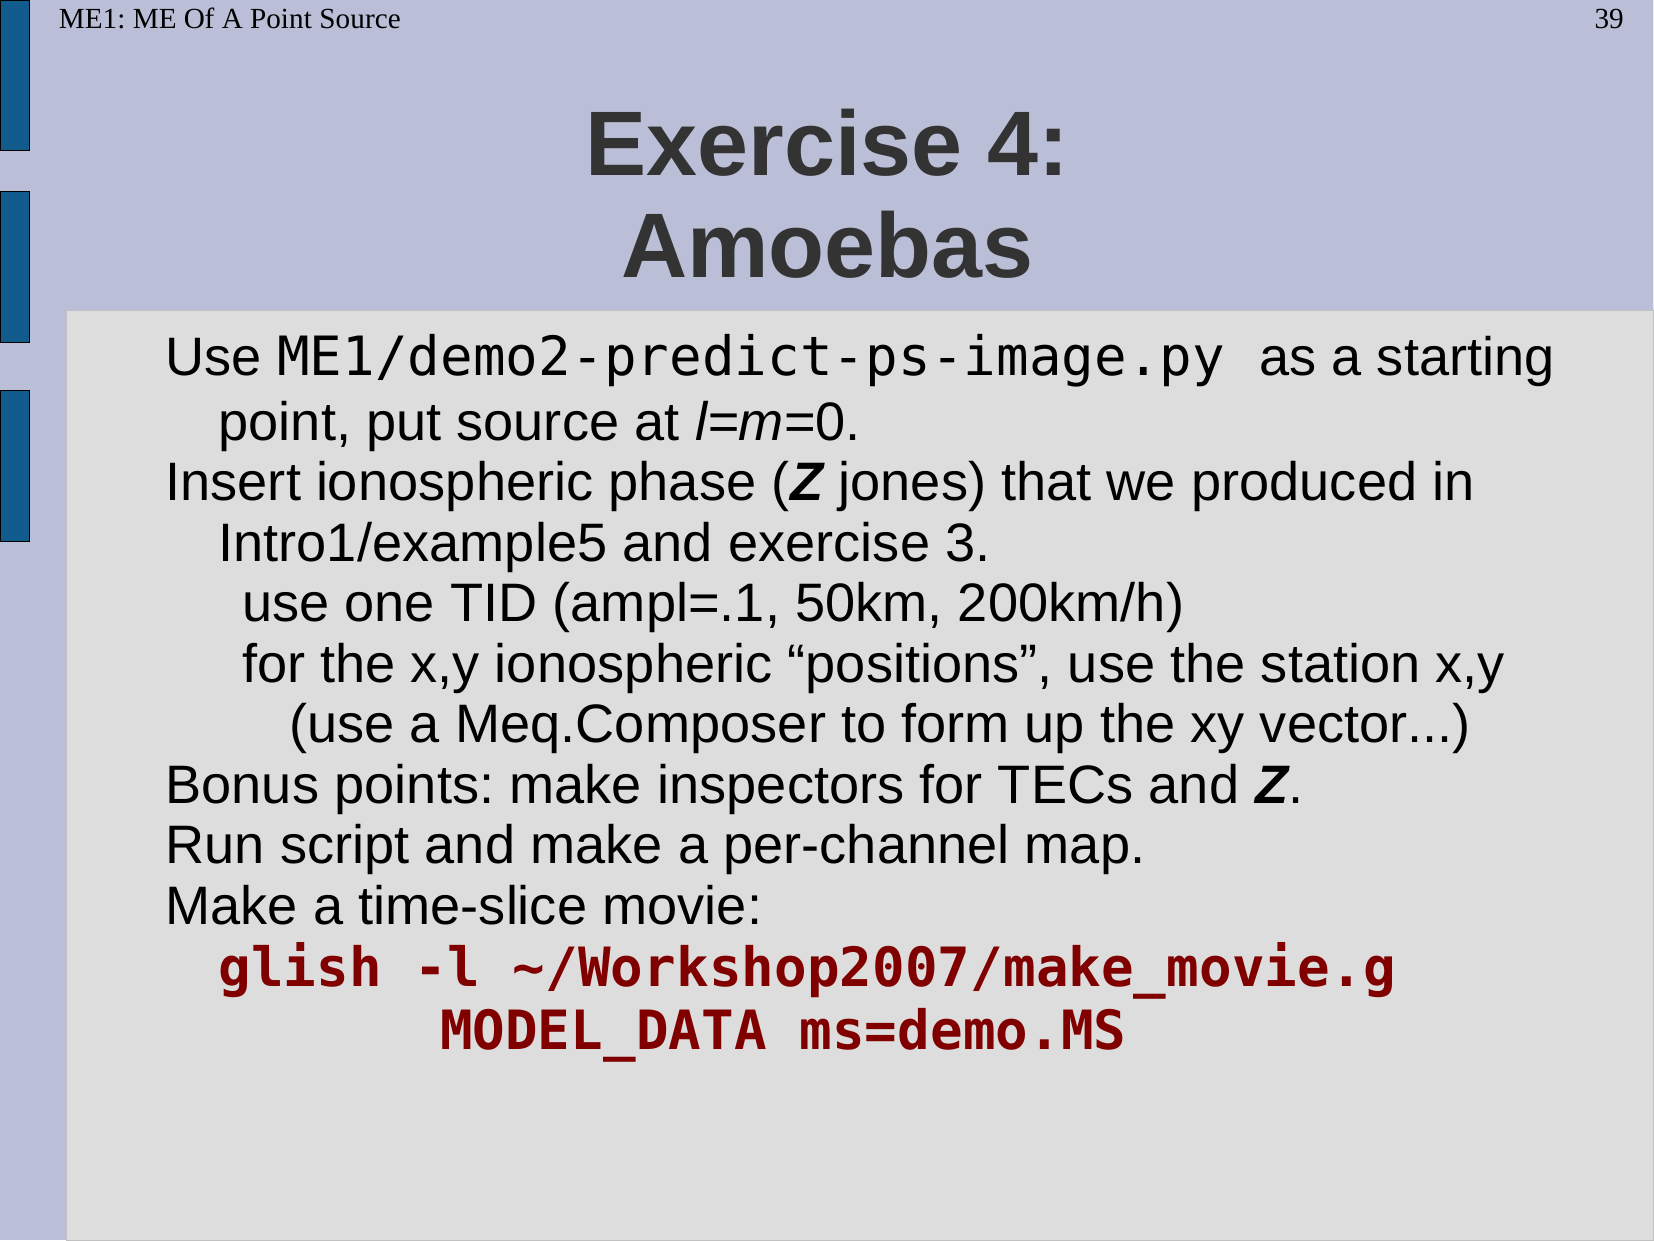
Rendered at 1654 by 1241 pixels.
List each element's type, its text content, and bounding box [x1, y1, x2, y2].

list Use ME1/demo2-predict-ps-image.py as a starting point, put source at l=m=0. Insert ionospheric phase (Z jones) that we produced in Intro1/example5 and exercise 3. use one TID (ampl=.1, 50km, 200km/h) for the x,y ionospheric “positions”, use the station x,y (use a Meq.Composer to form up the xy vector...) Bonus points: make inspectors for TECs and Z. Run script and make a per-channel map. Make a time-slice movie: glish -l ~/Workshop2007/make_movie.g MODEL_DATA ms=demo.MS [147, 324, 1560, 1148]
title Exercise 4: Amoebas [121, 87, 1534, 302]
